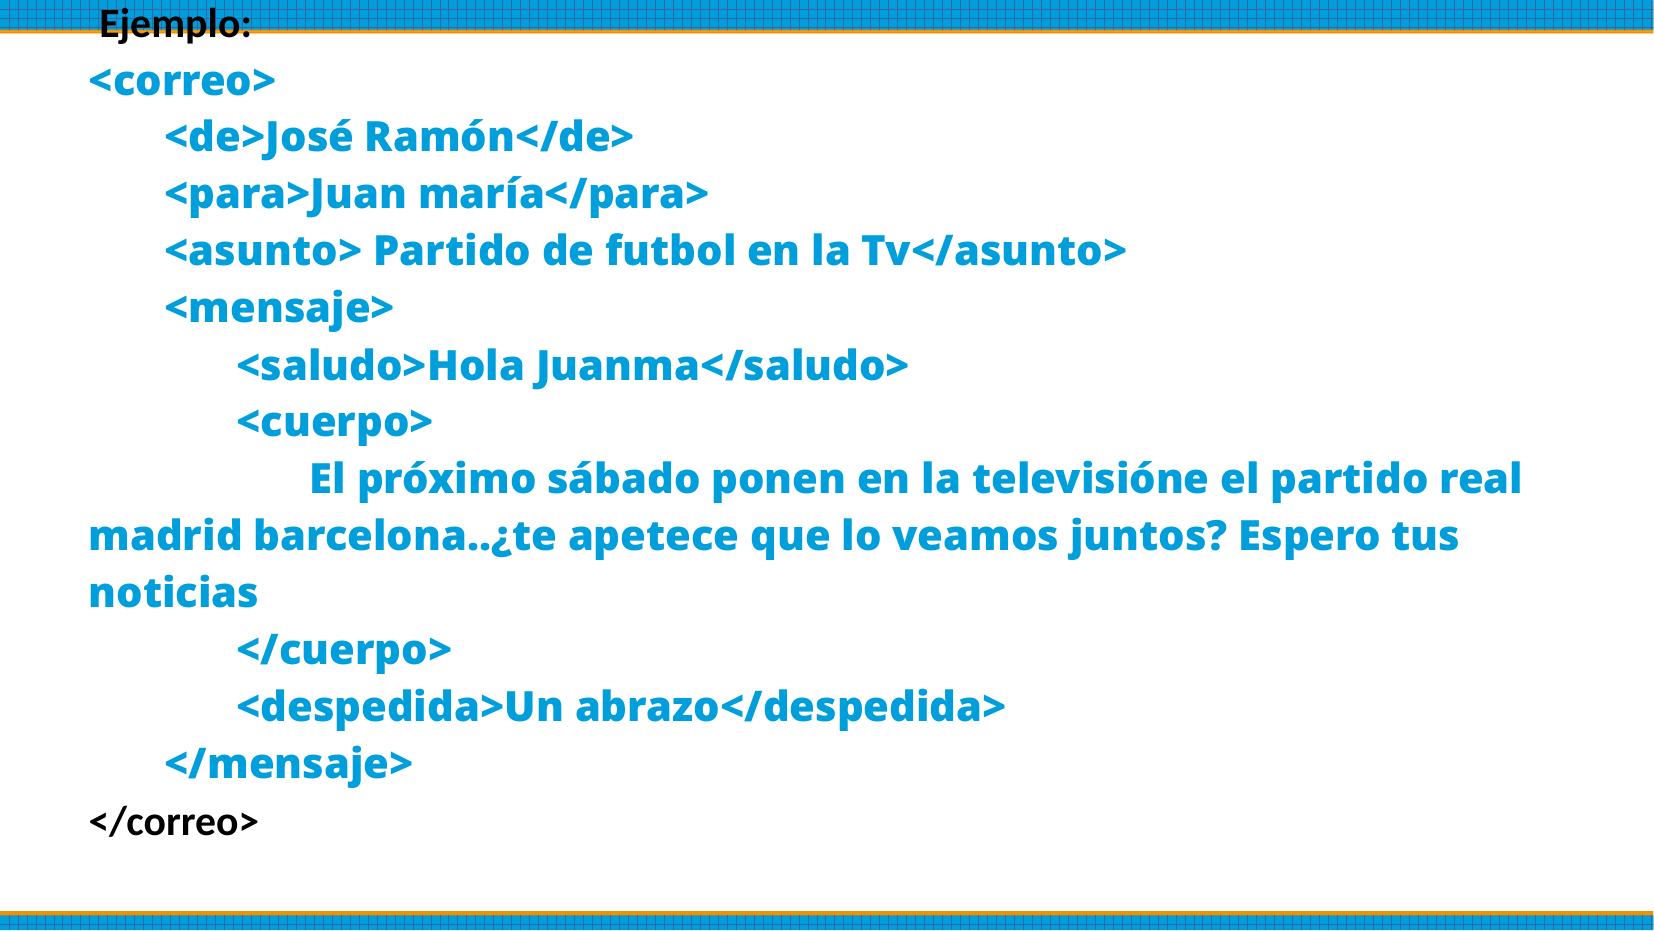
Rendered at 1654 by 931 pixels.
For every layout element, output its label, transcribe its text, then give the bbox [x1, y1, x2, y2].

text_box Ejemplo: <correo> <de>José Ramón</de> <para>Juan maría</para> <asunto> Partido de futbol en la Tv</asunto> <mensaje> <saludo>Hola Juanma</saludo> <cuerpo> El próximo sábado ponen en la televisióne el partido real madrid barcelona..¿te apetece que lo veamos juntos? Espero tus noticias </cuerpo> <despedida>Un abrazo</despedida> </mensaje> </correo> [88, 44, 1565, 798]
